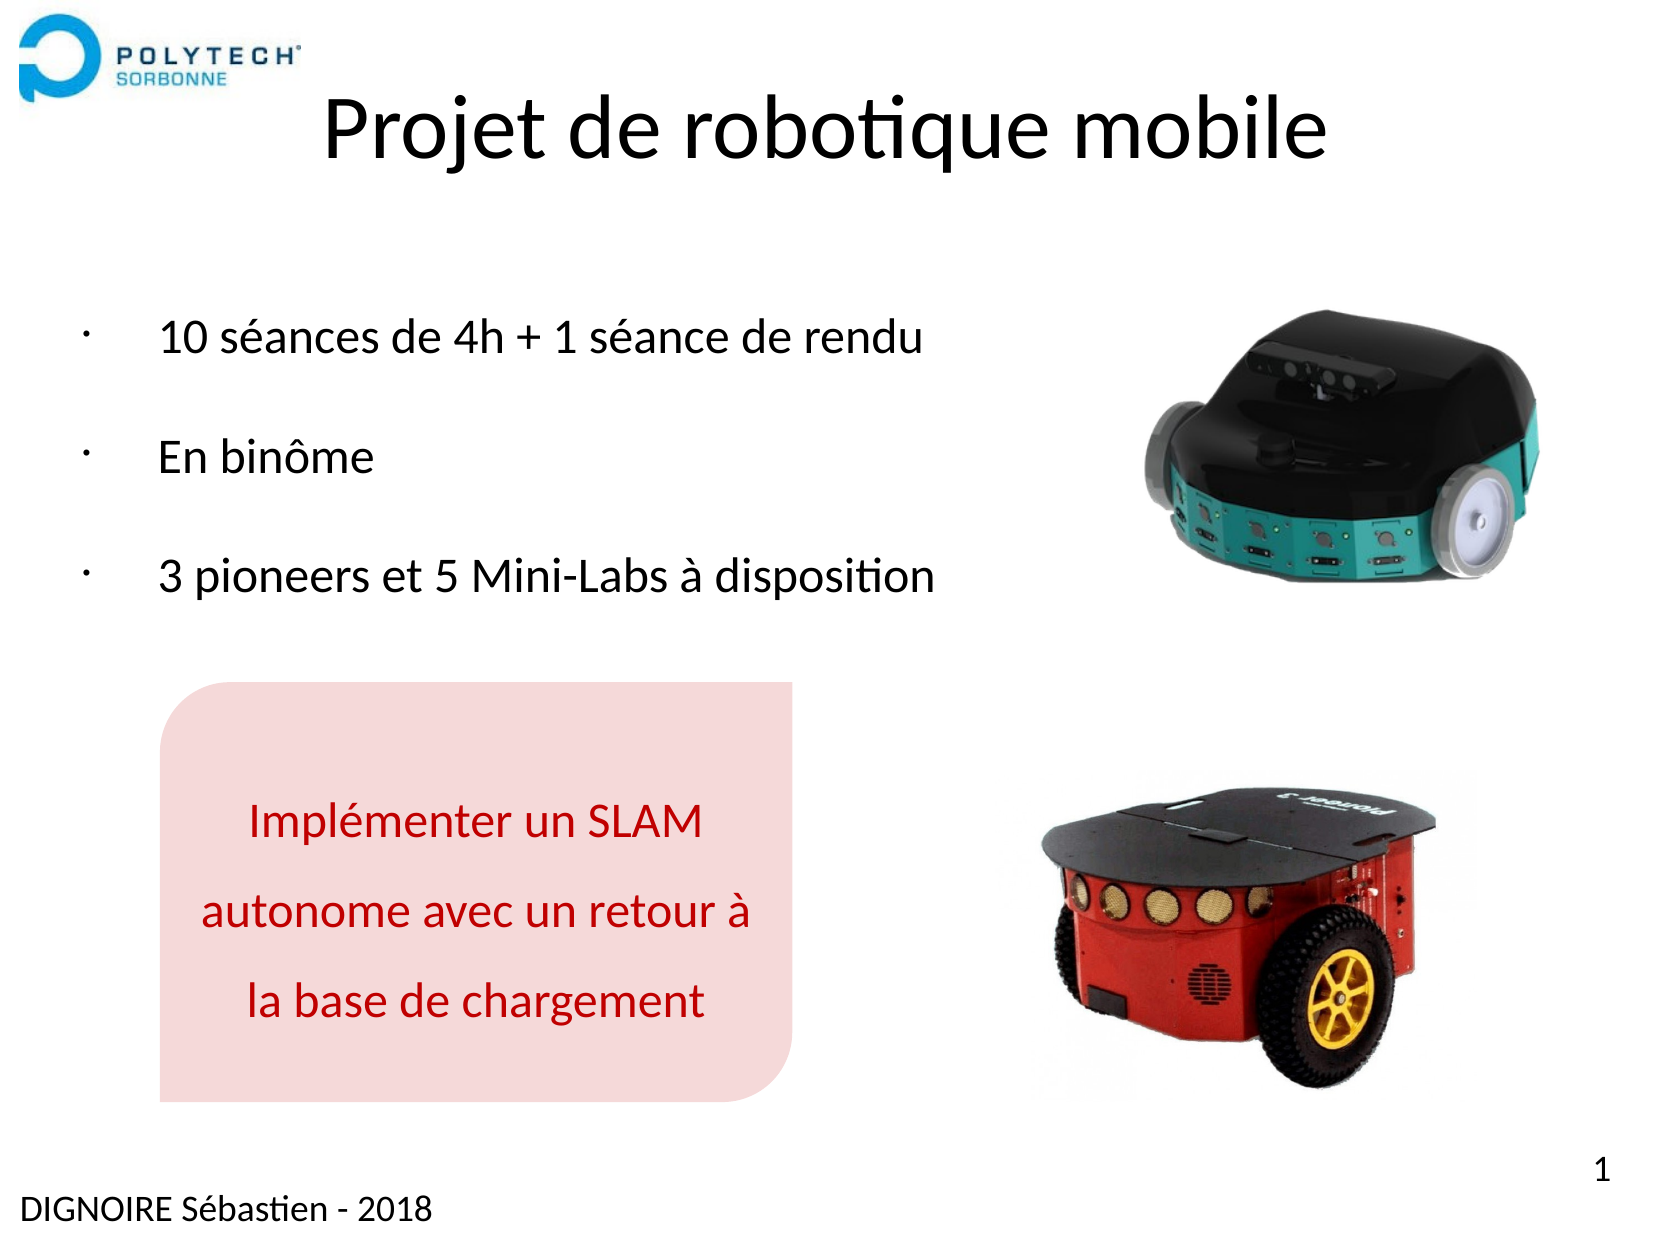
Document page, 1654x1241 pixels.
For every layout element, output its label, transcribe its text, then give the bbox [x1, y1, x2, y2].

picture [19, 0, 301, 126]
text_box Implémenter un SLAM autonome avec un retour à la base de chargement [159, 682, 793, 1103]
text_box DIGNOIRE Sébastien - 2018 [4, 1176, 477, 1238]
text_box [1577, 1146, 1627, 1208]
list 10 séances de 4h + 1 séance de rendu En binôme 3 pioneers et 5 Mini-Labs à disposition [82, 273, 1571, 696]
picture [995, 696, 1477, 1177]
title Projet de robotique mobile [82, 66, 1571, 178]
picture [1029, 250, 1654, 627]
